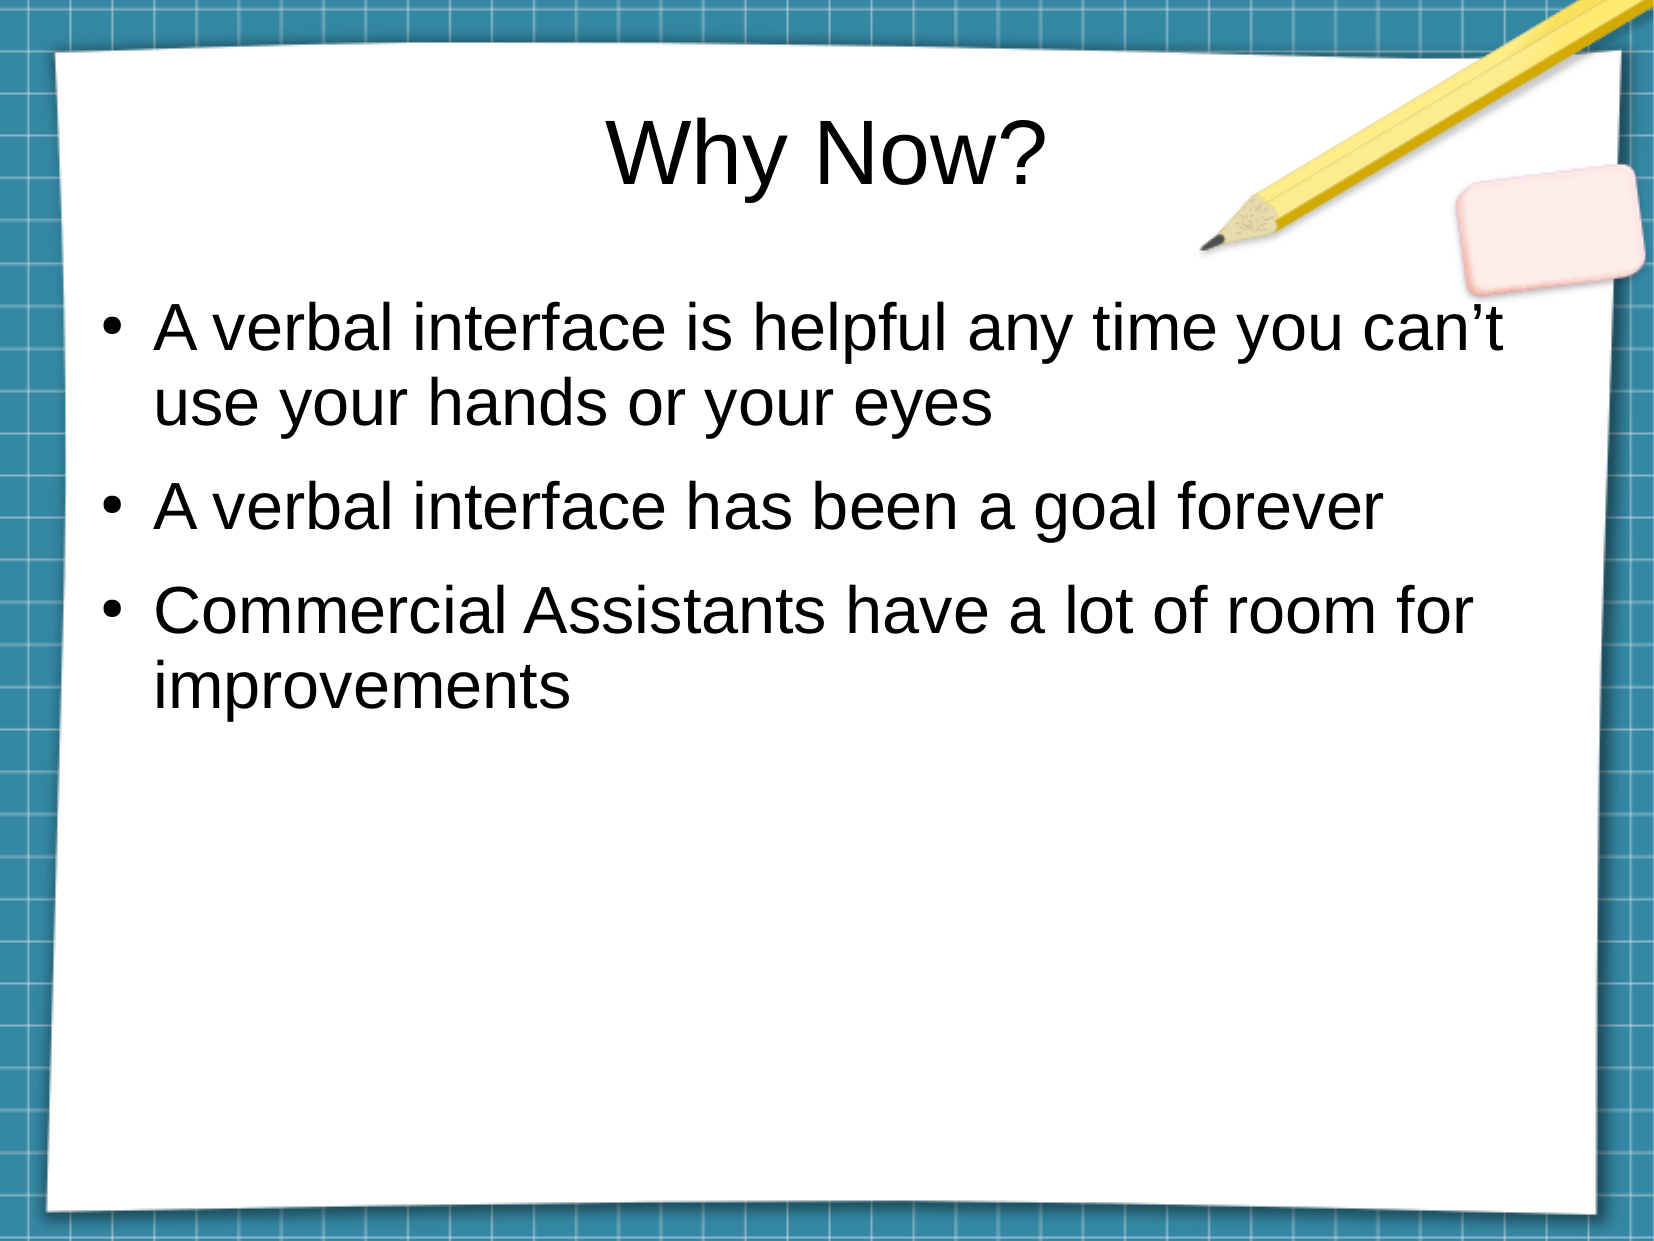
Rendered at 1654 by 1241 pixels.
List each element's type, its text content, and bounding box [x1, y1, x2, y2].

title Why Now? [82, 49, 1571, 257]
picture [0, 0, 1654, 1241]
list A verbal interface is helpful any time you can’t use your hands or your eyes A verbal interface has been a goal forever Commercial Assistants have a lot of room for improvements [82, 290, 1571, 1010]
